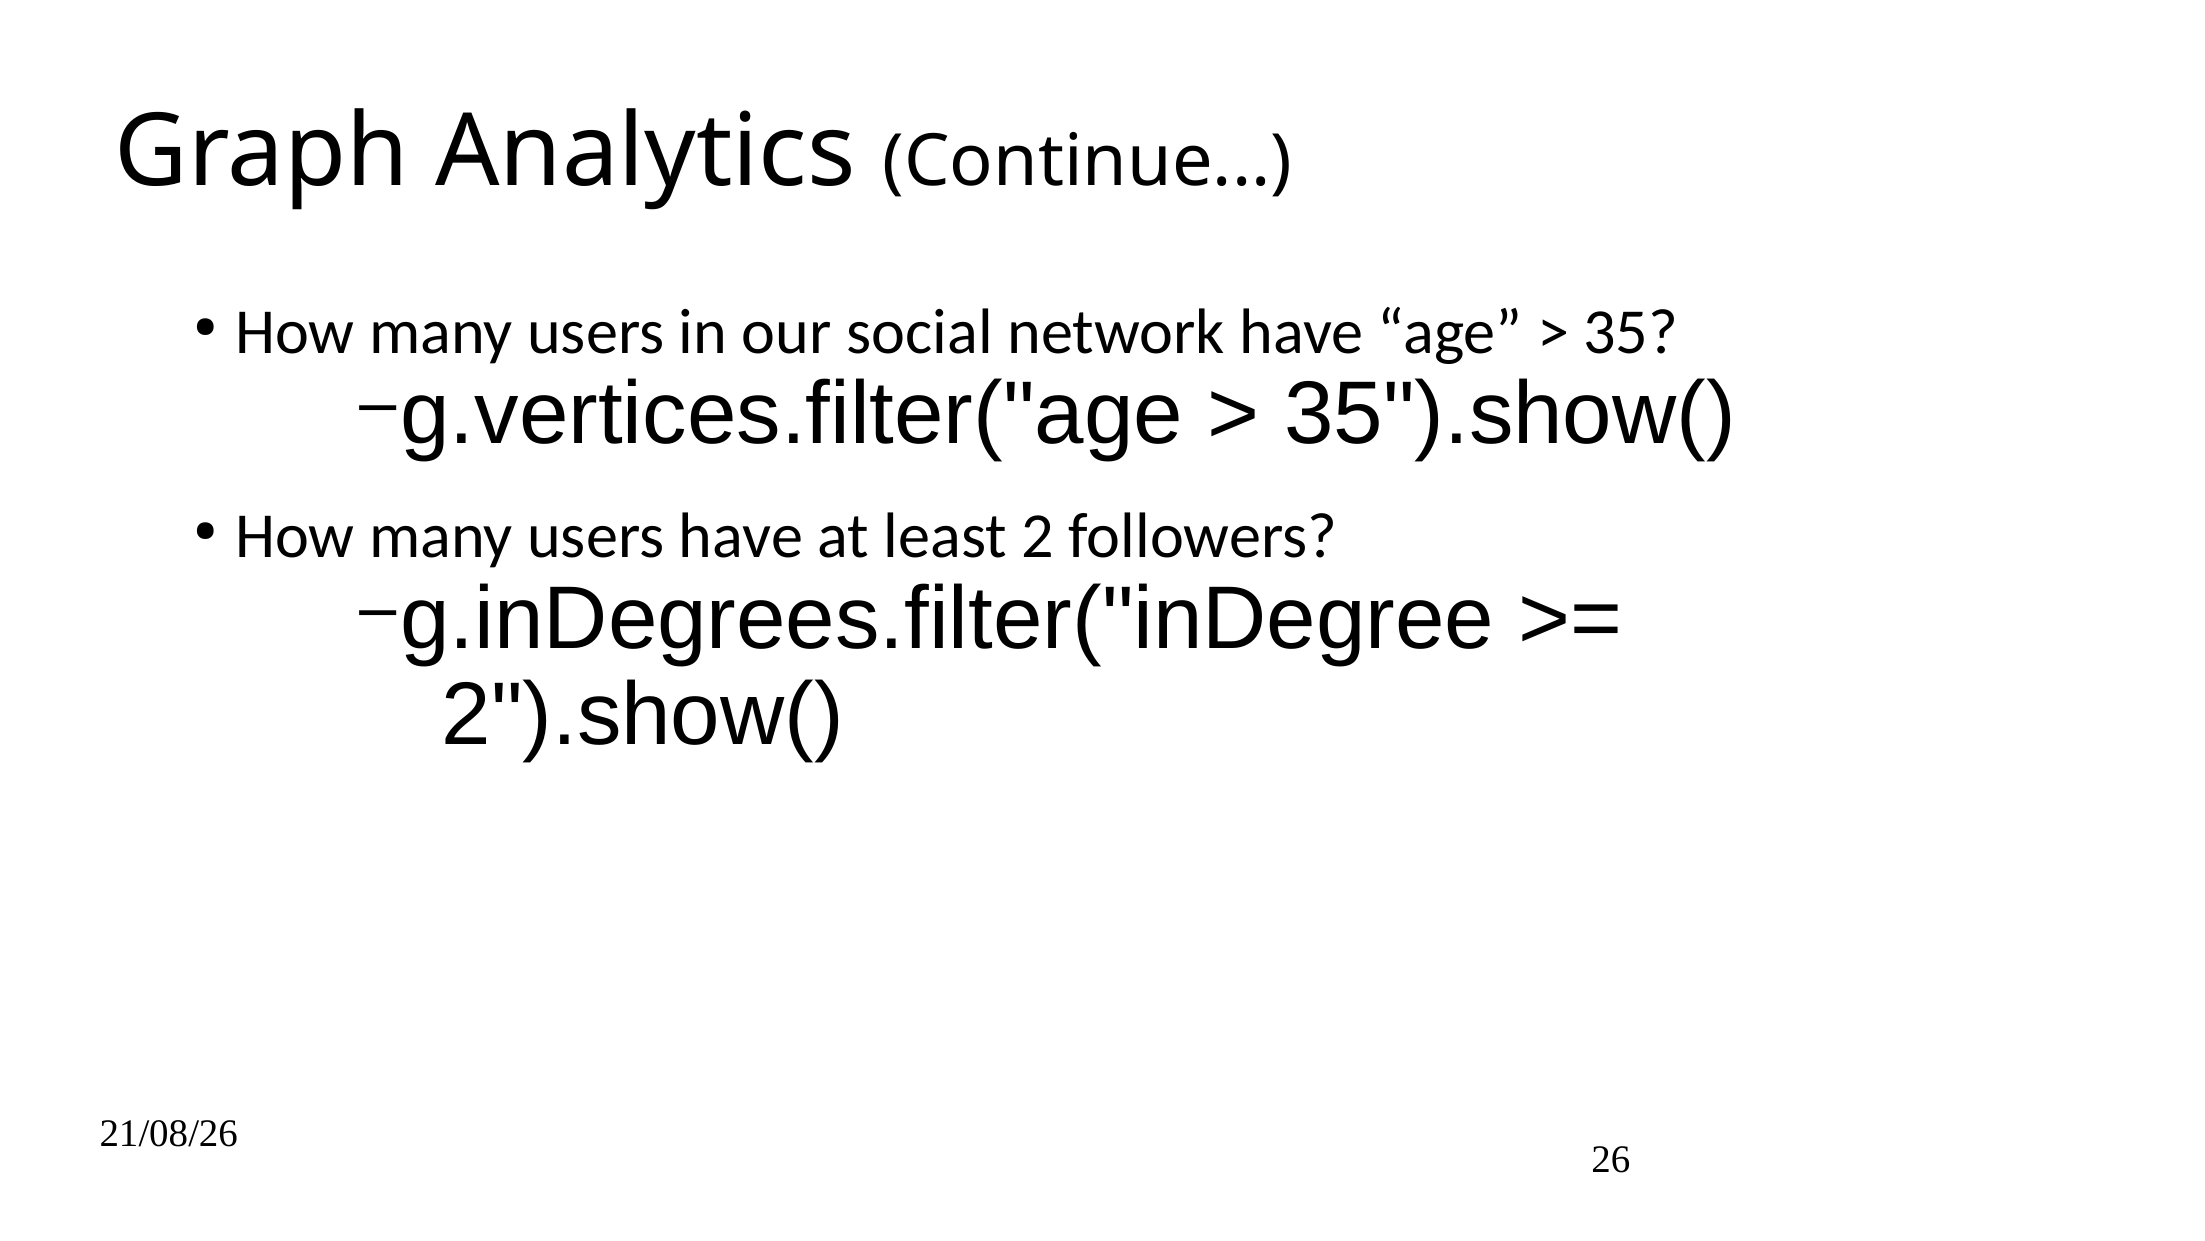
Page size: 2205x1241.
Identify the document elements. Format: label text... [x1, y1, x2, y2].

list How many users in our social network have “age” > 35? g.vertices.filter("age > 35").show() How many users have at least 2 followers? g.inDegrees.filter("inDegree >= 2").show() [178, 290, 1985, 1010]
text_box [1591, 1133, 2106, 1241]
text_box 25-11-2022 [99, 1107, 614, 1222]
title Graph Analytics (Continue...) [99, 49, 1985, 257]
